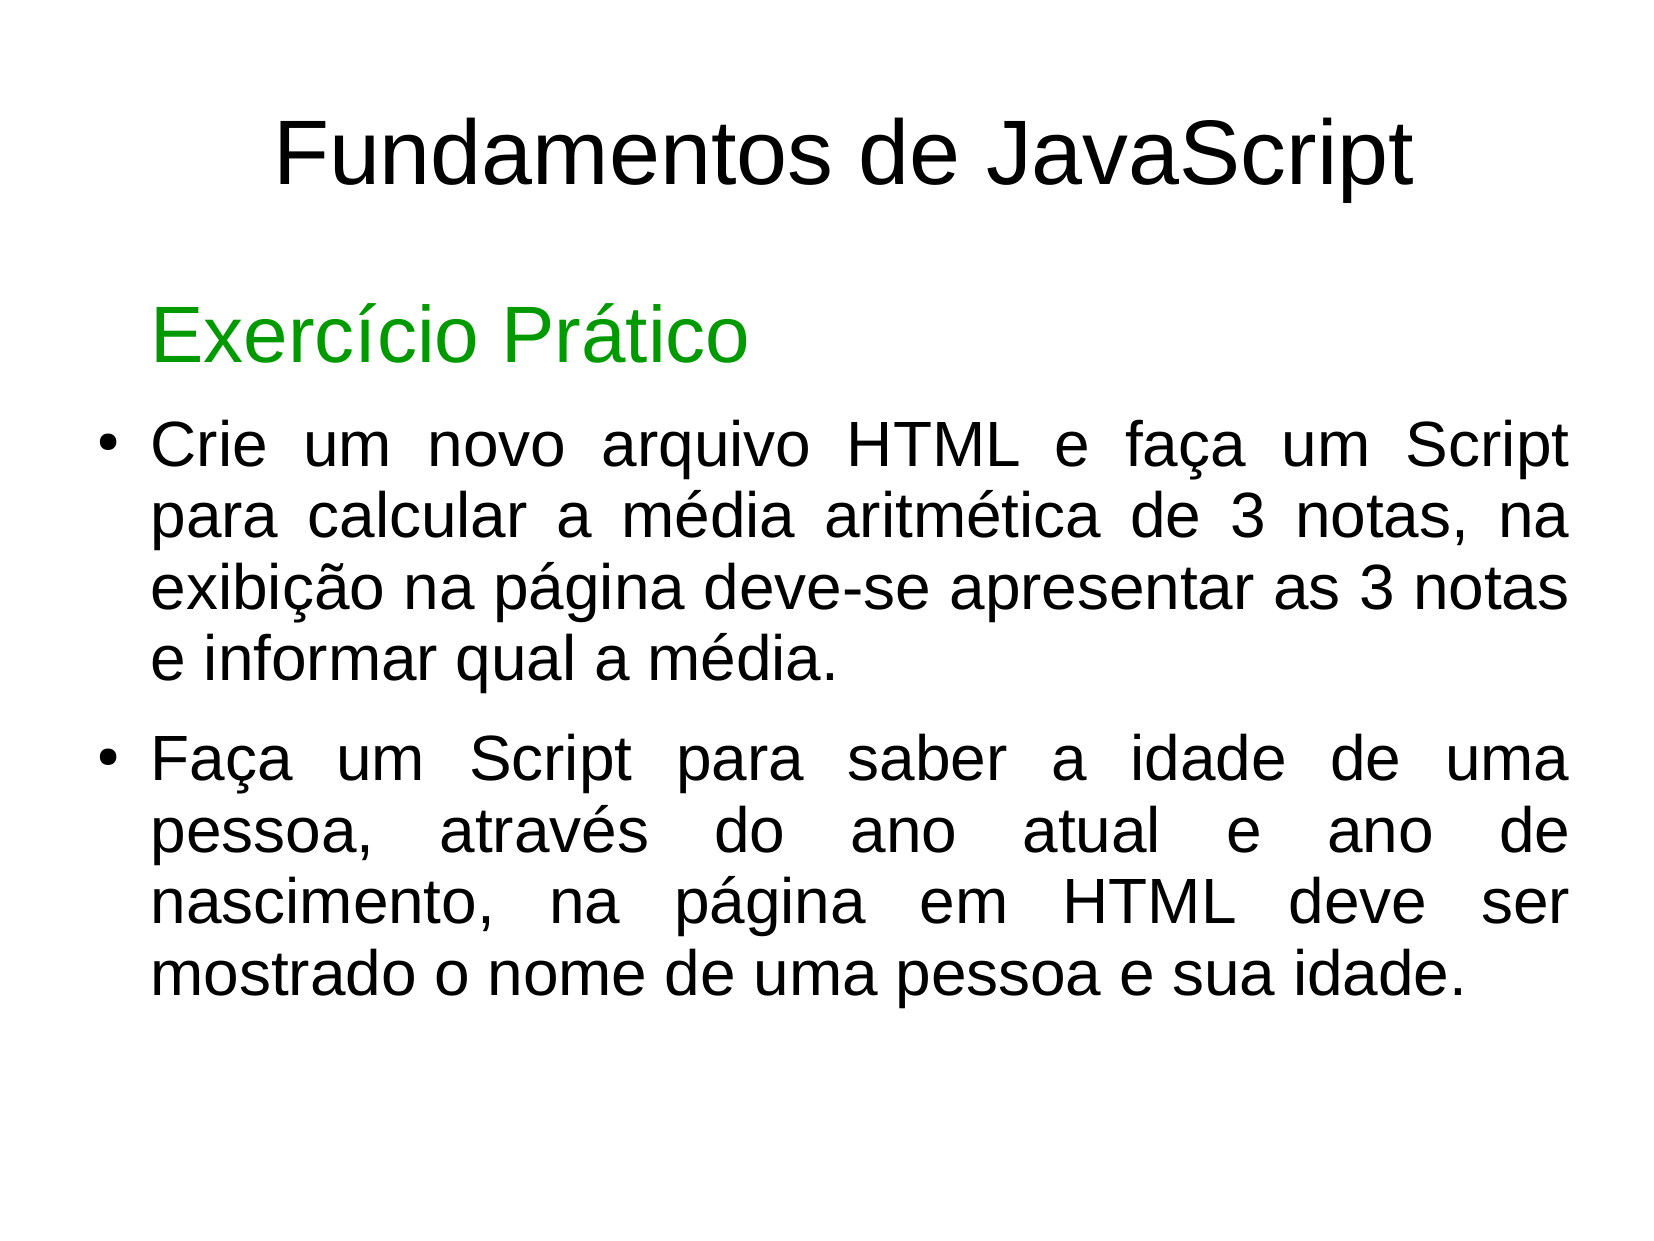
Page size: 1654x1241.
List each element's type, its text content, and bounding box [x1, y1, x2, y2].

title Fundamentos de JavaScript [82, 49, 1571, 257]
list Exercício Prático Crie um novo arquivo HTML e faça um Script para calcular a média aritmética de 3 notas, na exibição na página deve-se apresentar as 3 notas e informar qual a média. Faça um Script para saber a idade de uma pessoa, através do ano atual e ano de nascimento, na página em HTML deve ser mostrado o nome de uma pessoa e sua idade. [82, 290, 1571, 1010]
